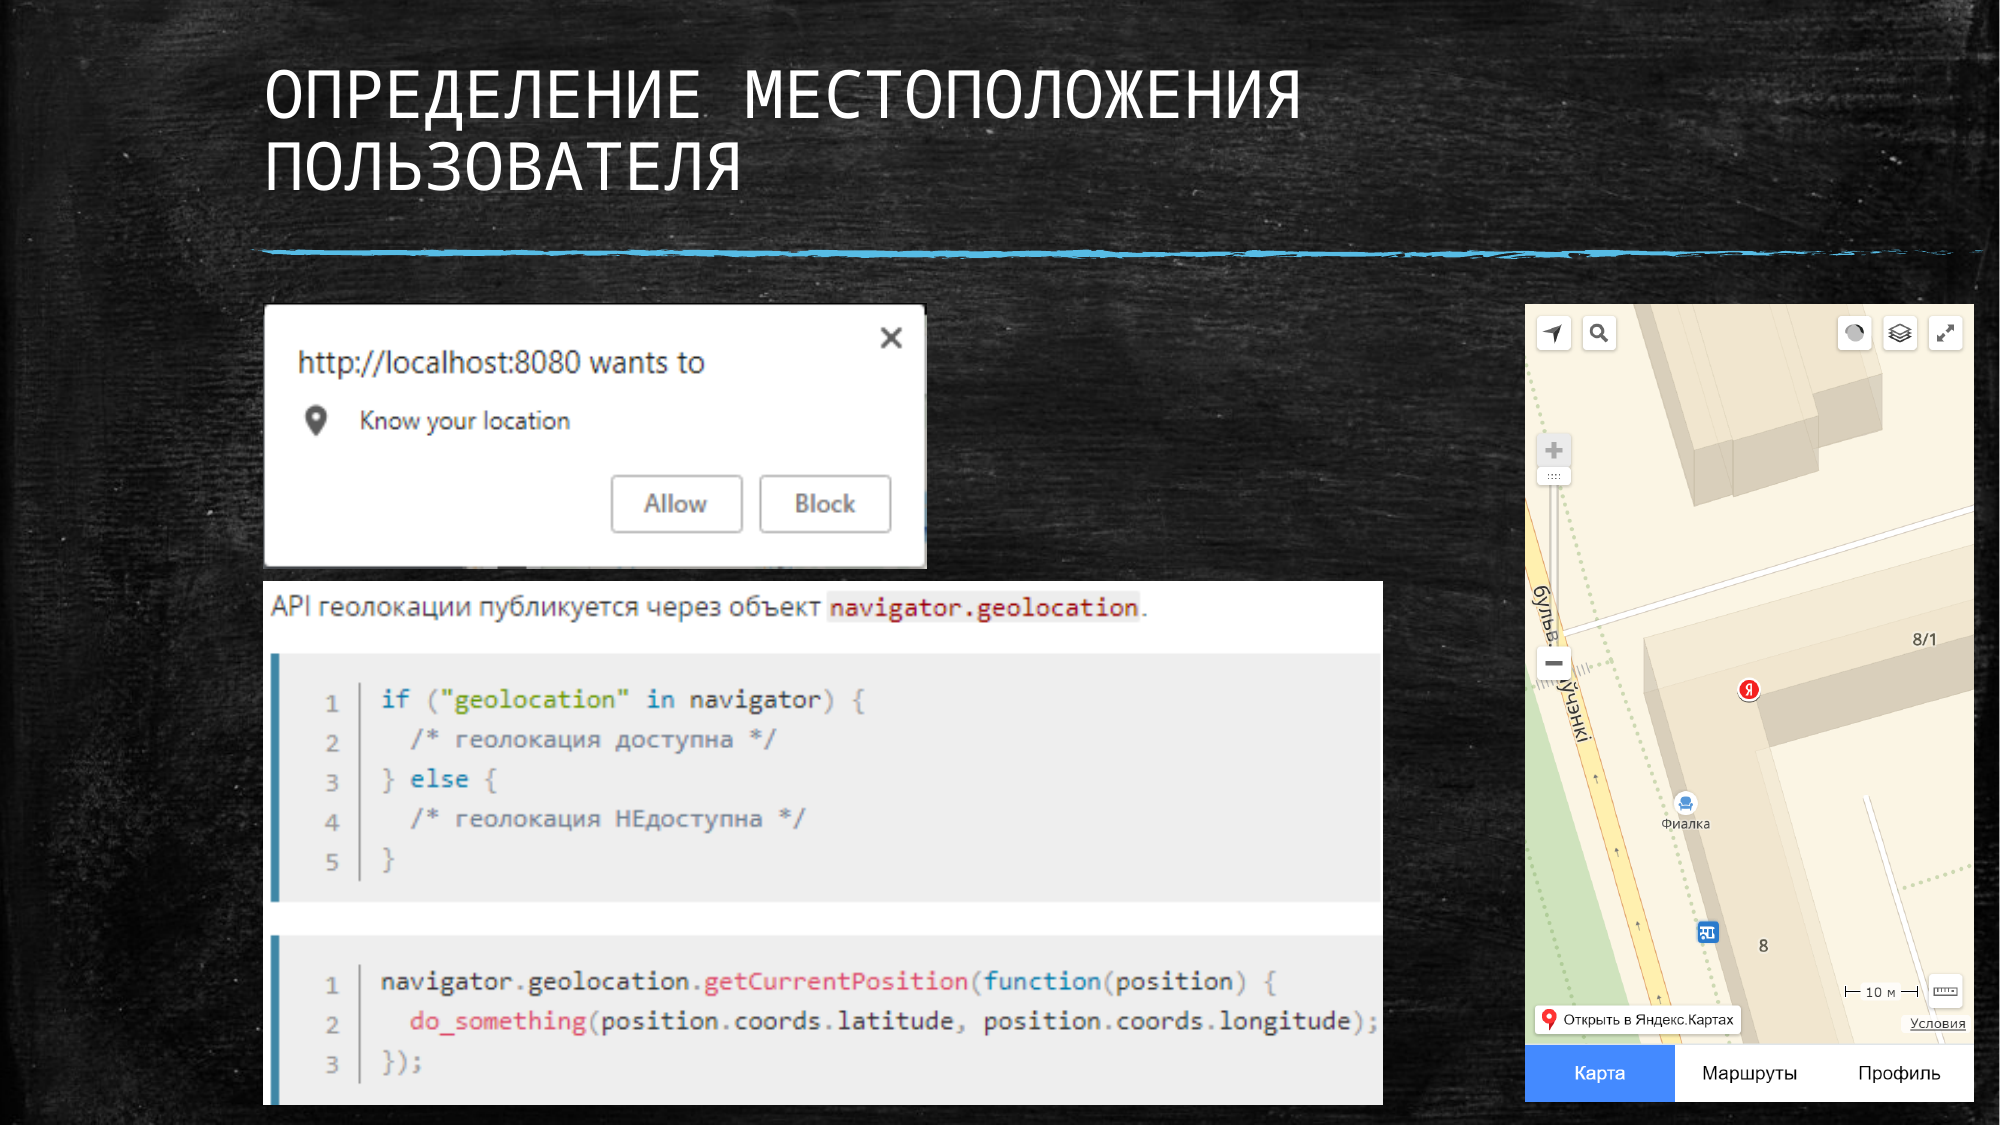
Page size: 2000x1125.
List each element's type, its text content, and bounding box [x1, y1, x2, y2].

picture [263, 581, 1383, 1105]
title ОПРЕДЕЛЕНИЕ МЕСТОПОЛОЖЕНИЯ ПОЛЬЗОВАТЕЛЯ [249, 45, 1750, 213]
picture [263, 304, 927, 569]
picture [1525, 304, 1974, 1102]
